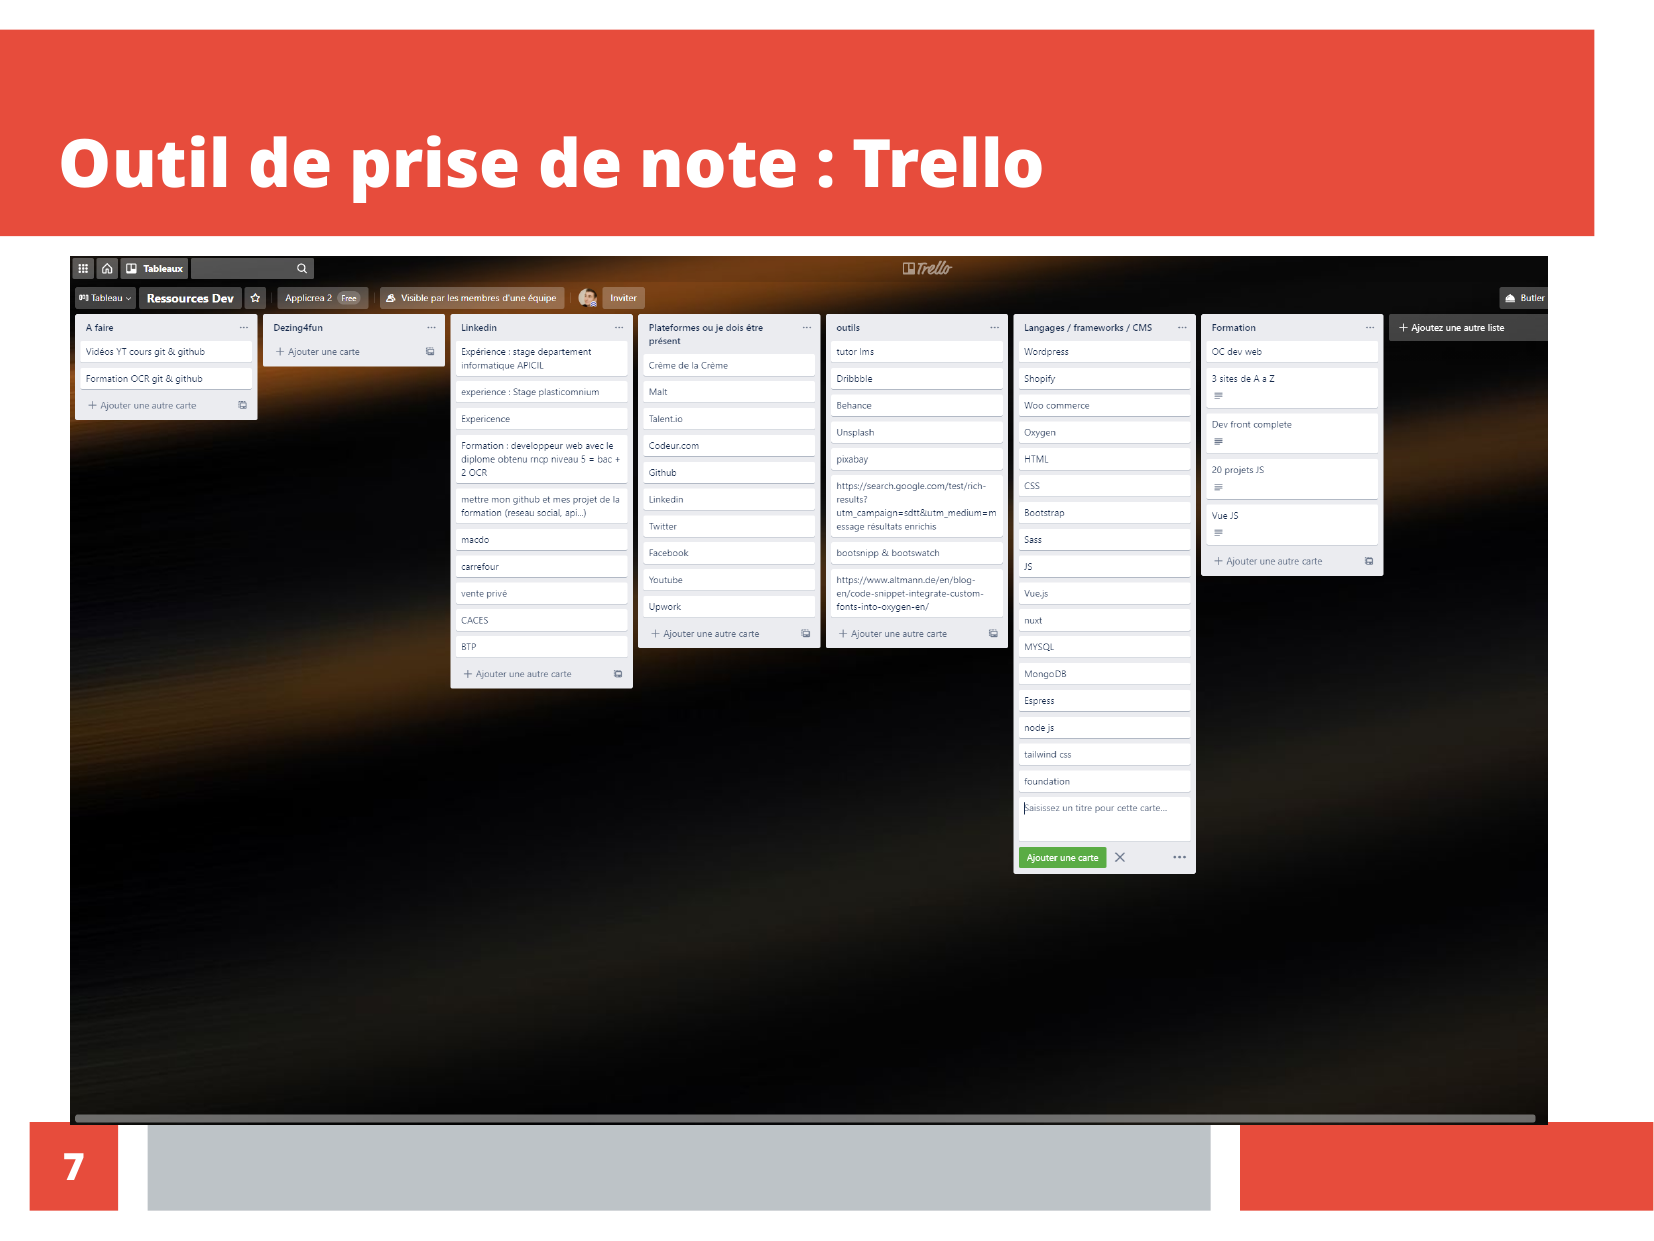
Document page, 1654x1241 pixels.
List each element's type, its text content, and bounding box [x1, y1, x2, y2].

picture [70, 256, 1548, 1125]
title Outil de prise de note : Trello [59, 59, 1595, 207]
